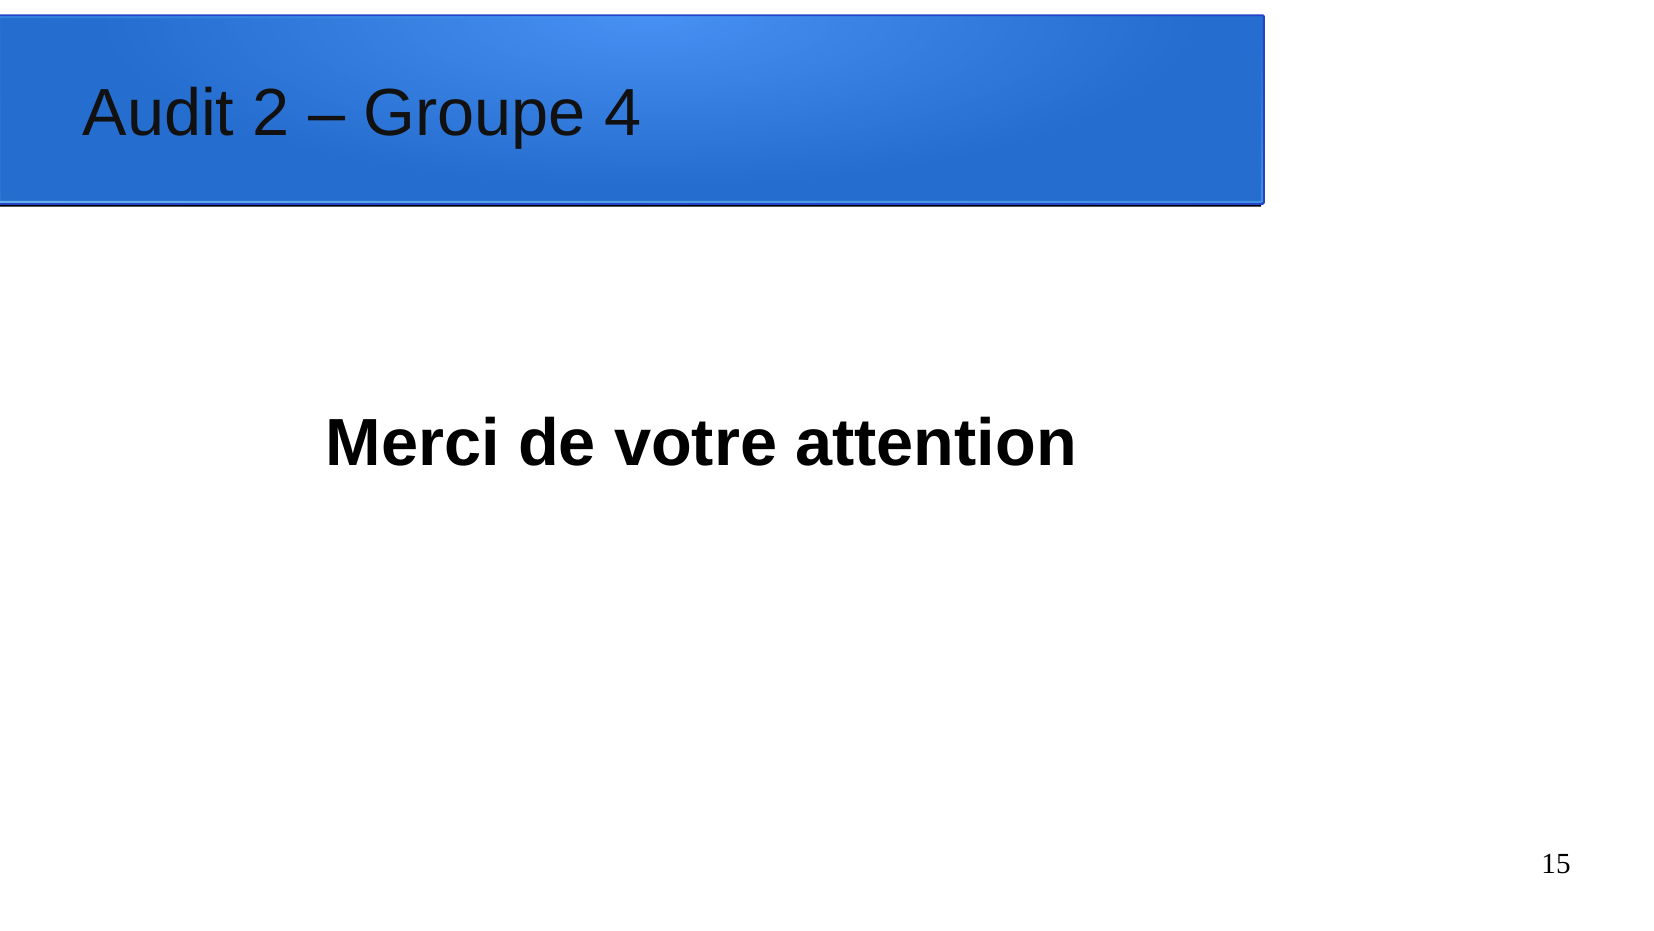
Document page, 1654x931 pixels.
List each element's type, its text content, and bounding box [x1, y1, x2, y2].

list Merci de votre attention [255, 405, 1381, 541]
title Audit 2 – Groupe 4 [82, 35, 1235, 189]
